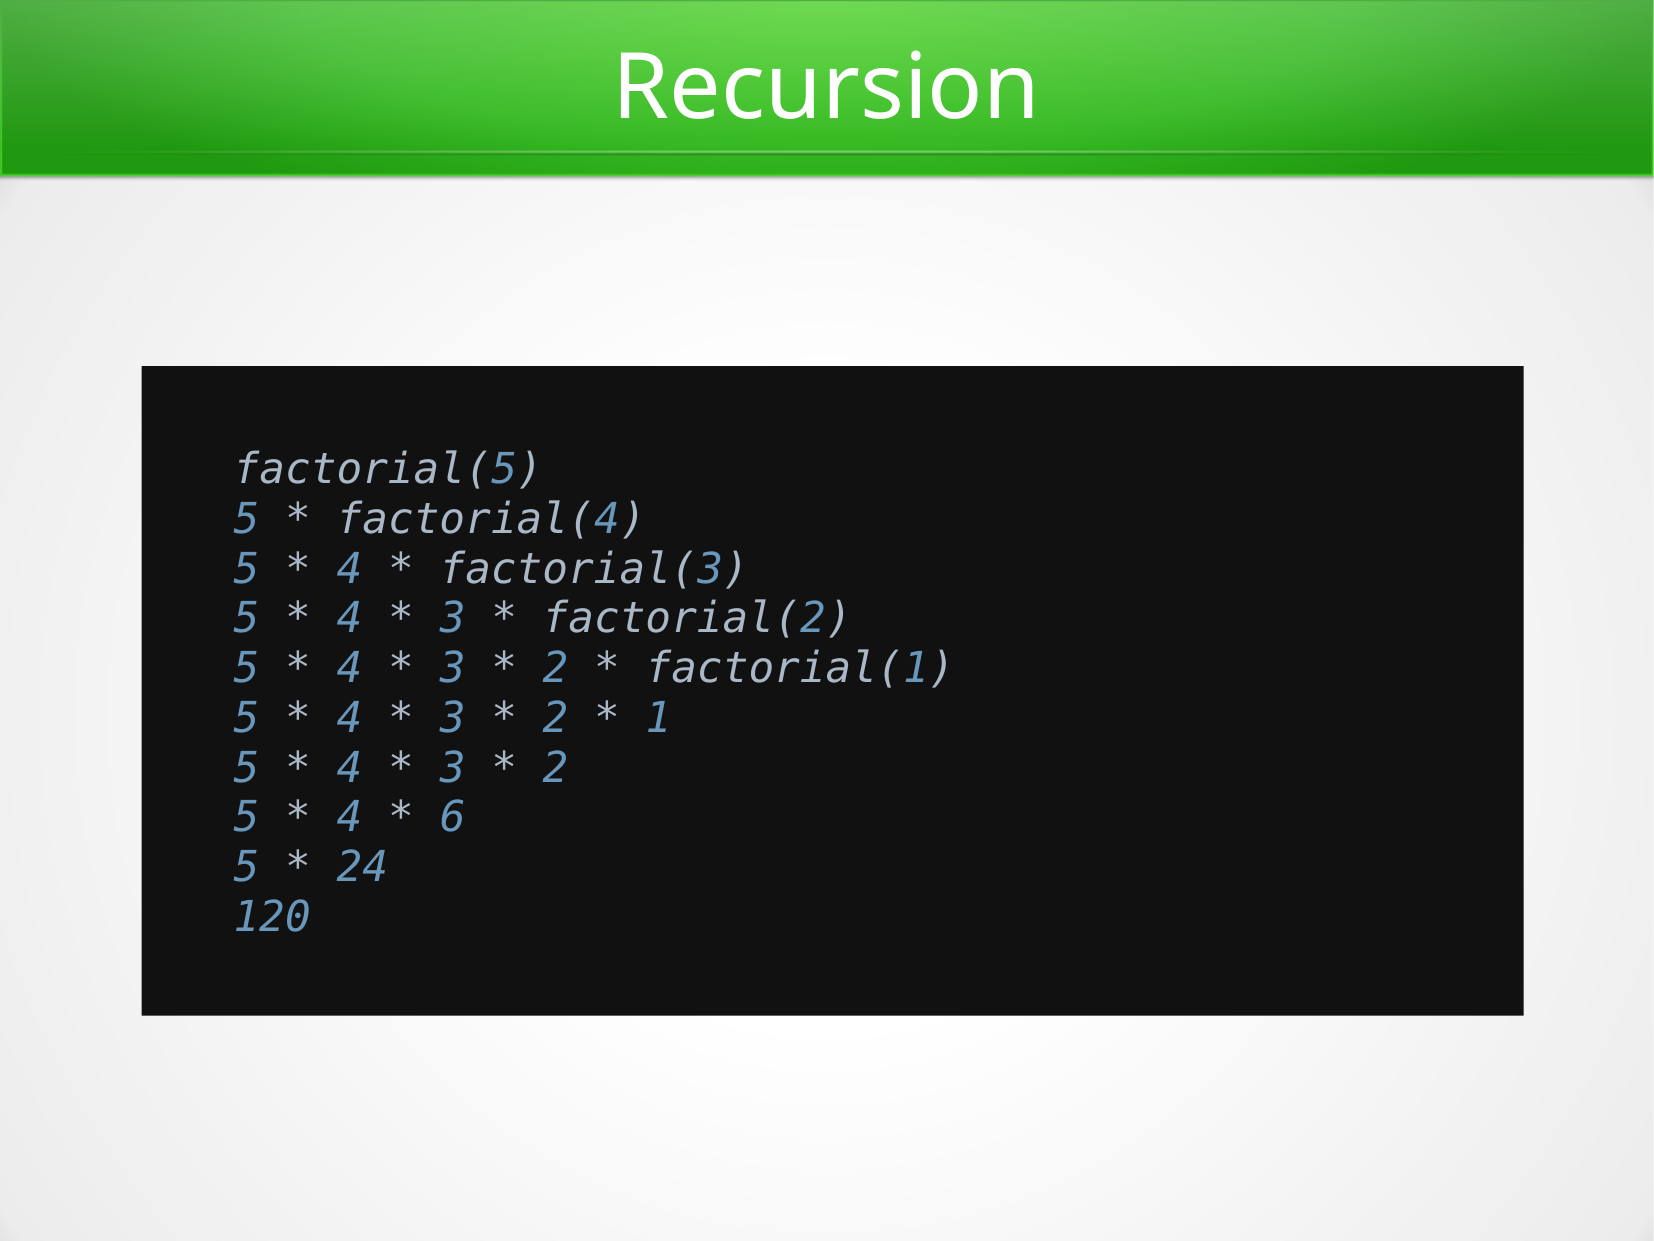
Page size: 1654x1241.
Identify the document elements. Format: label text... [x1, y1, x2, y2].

text_box factorial(5) 5 * factorial(4) 5 * 4 * factorial(3) 5 * 4 * 3 * factorial(2) 5 * 4 * 3 * 2 * factorial(1) 5 * 4 * 3 * 2 * 1 5 * 4 * 3 * 2 5 * 4 * 6 5 * 24 120 [141, 366, 1524, 1016]
title Recursion [82, 11, 1571, 154]
picture [0, 0, 1654, 1241]
